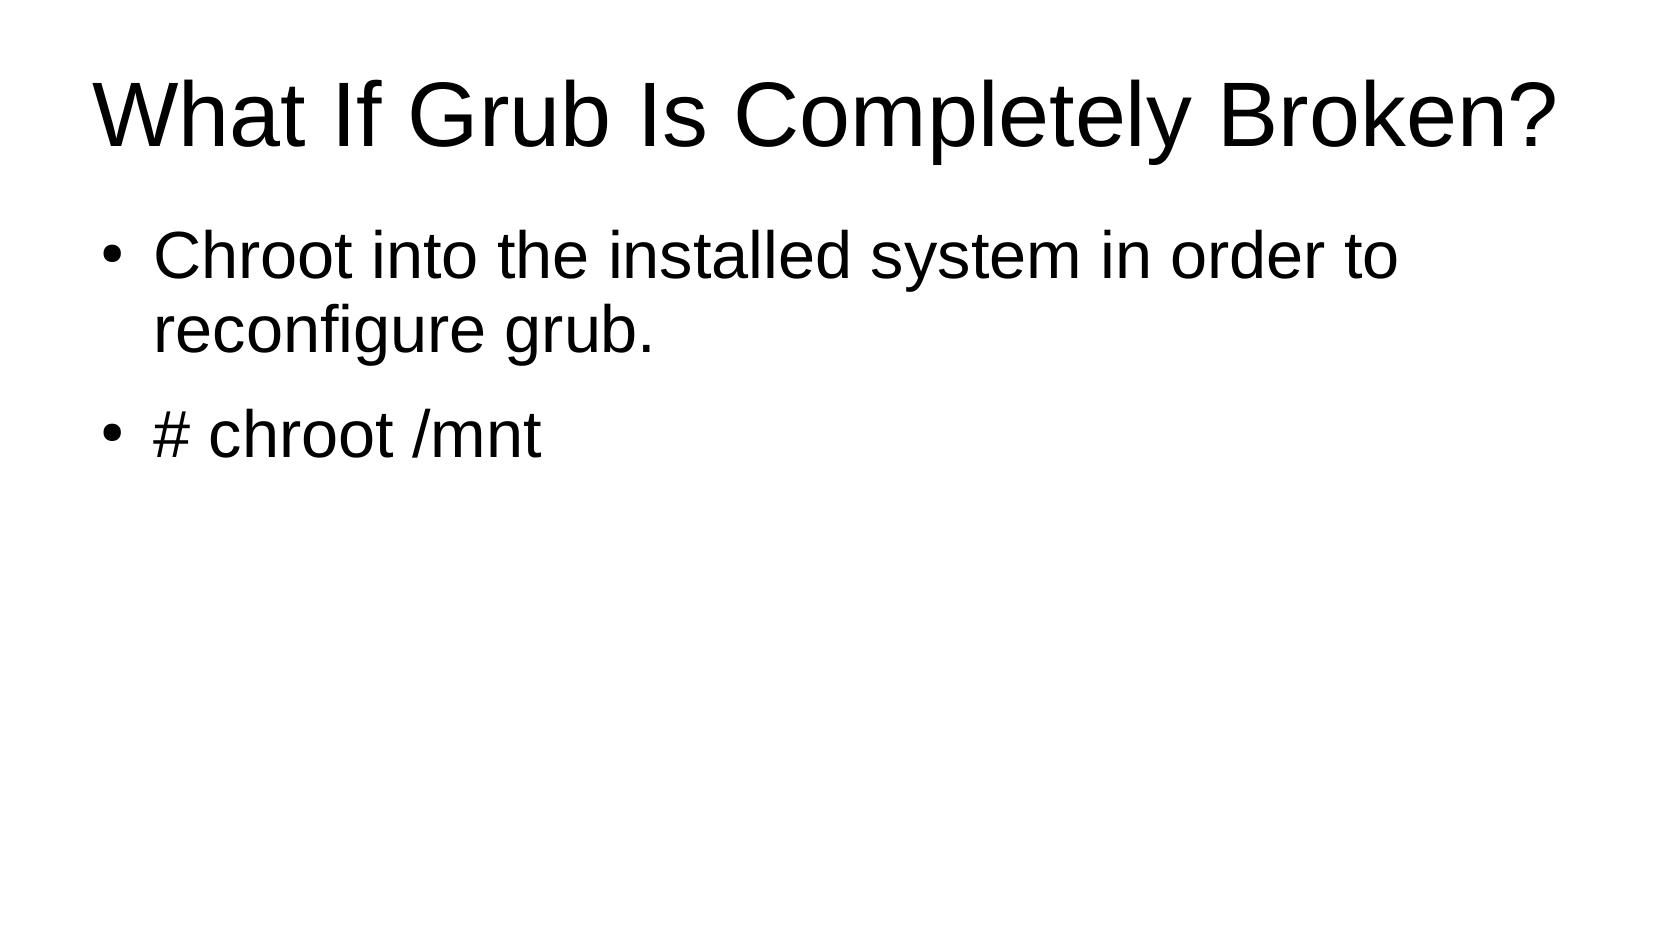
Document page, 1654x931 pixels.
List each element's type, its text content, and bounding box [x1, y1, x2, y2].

title What If Grub Is Completely Broken? [82, 37, 1571, 193]
list Chroot into the installed system in order to reconfigure grub. # chroot /mnt [82, 217, 1571, 758]
